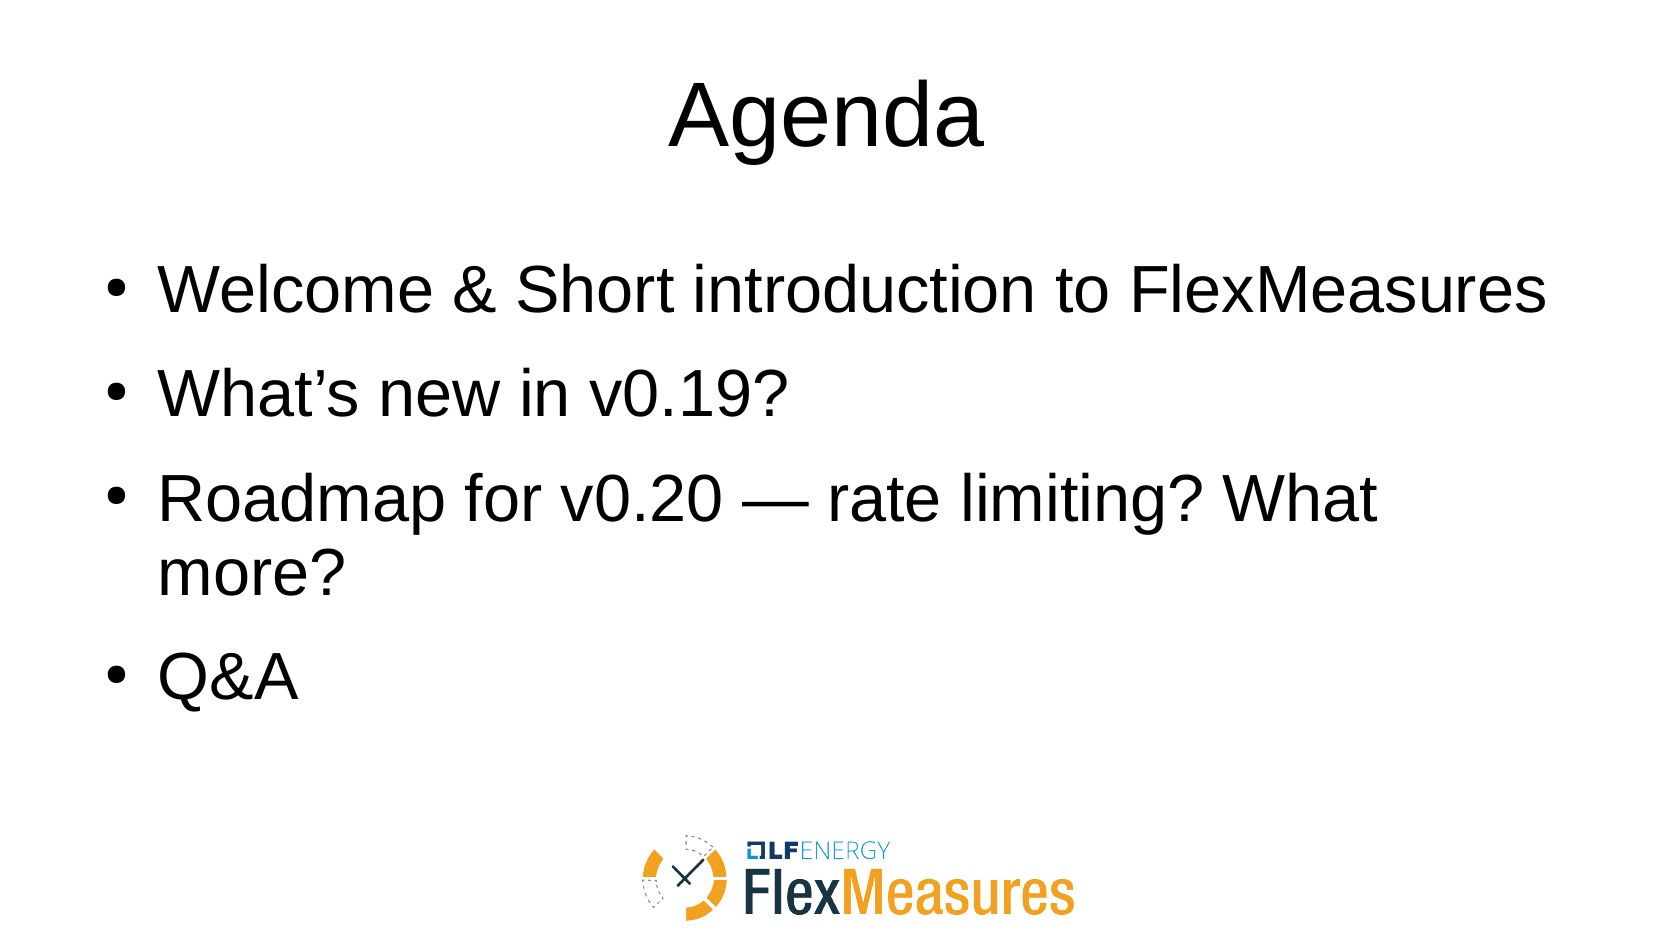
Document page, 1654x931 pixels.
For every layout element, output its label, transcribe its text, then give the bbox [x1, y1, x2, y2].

list Welcome & Short introduction to FlexMeasures What’s new in v0.19? Roadmap for v0.20 ― rate limiting? What more? Q&A [86, 251, 1575, 792]
title Agenda [82, 37, 1571, 193]
picture [642, 835, 1074, 921]
